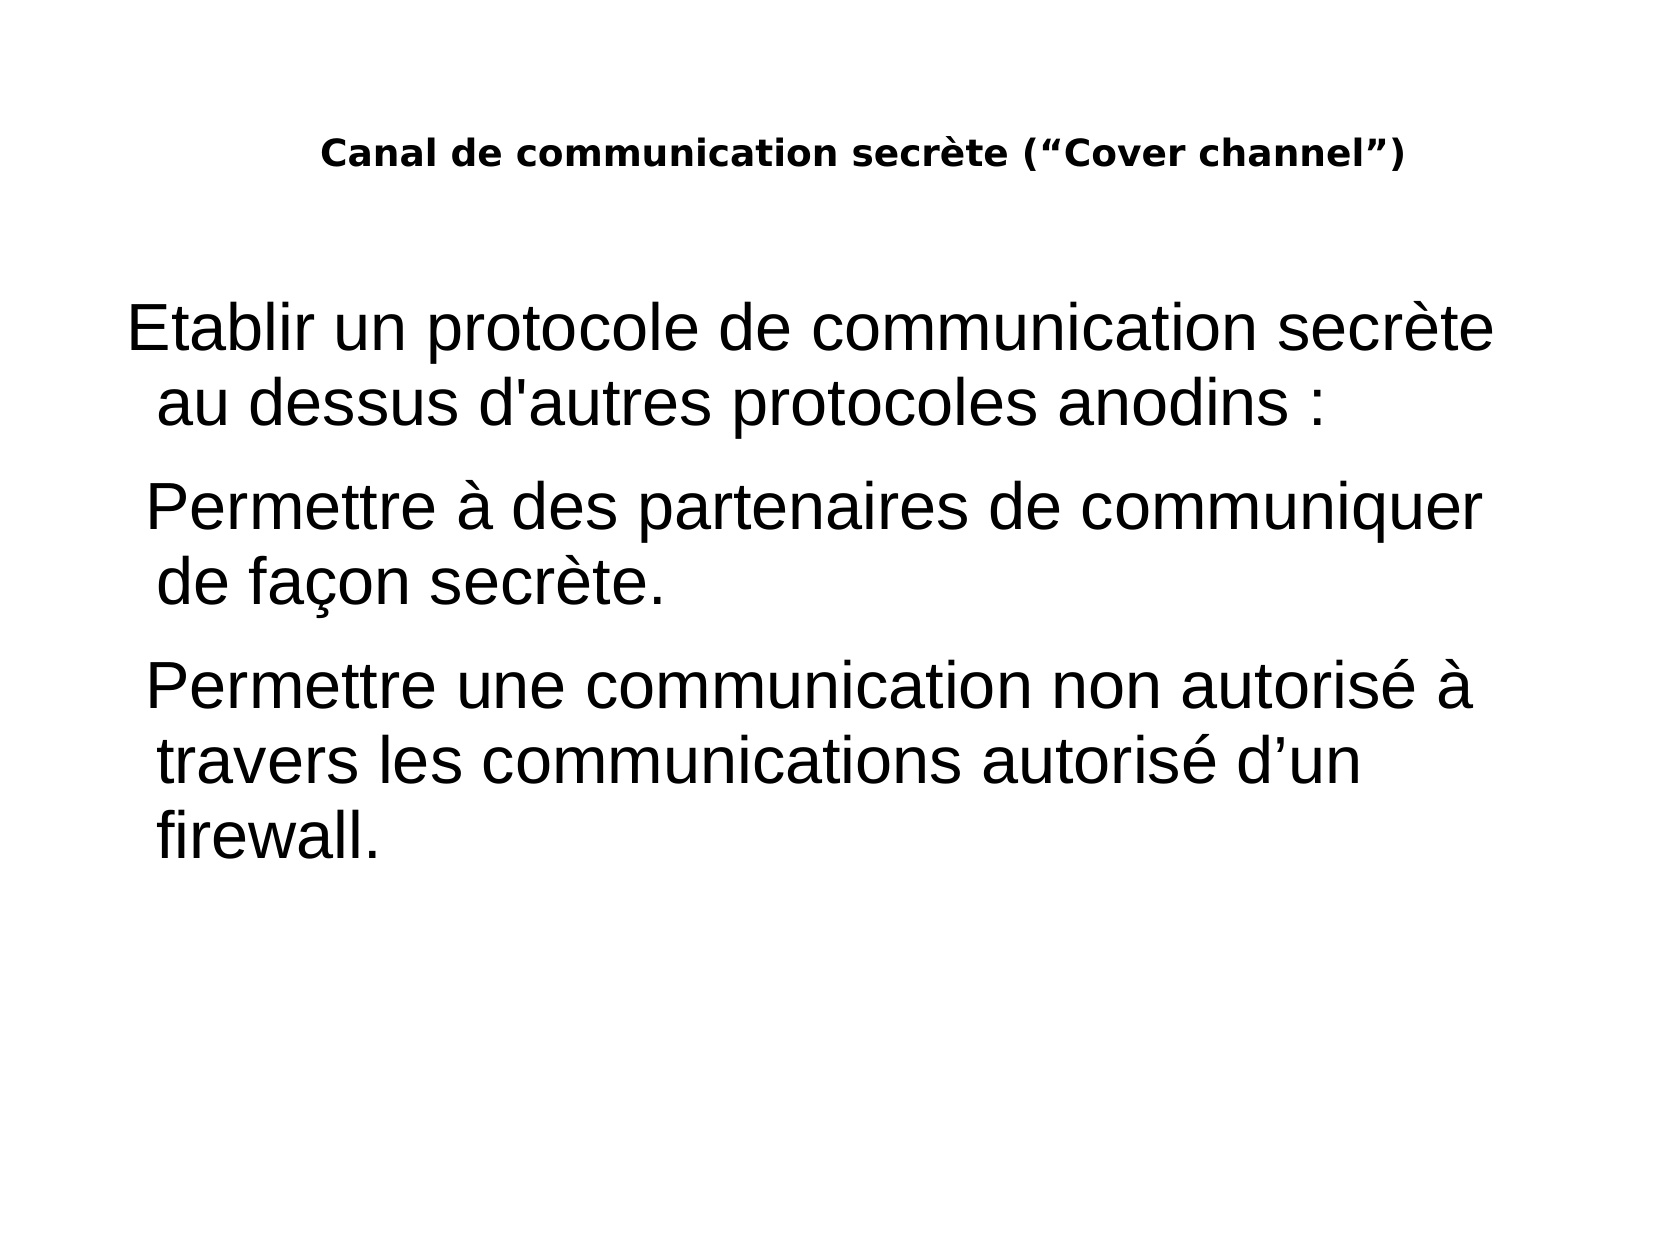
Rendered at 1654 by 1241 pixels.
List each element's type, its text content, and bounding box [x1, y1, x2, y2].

list Etablir un protocole de communication secrète au dessus d'autres protocoles anodins : Permettre à des partenaires de communiquer de façon secrète. Permettre une communication non autorisé à travers les communications autorisé d’un firewall. [82, 290, 1571, 1094]
title Canal de communication secrète (“Cover channel”) [82, 56, 1571, 250]
